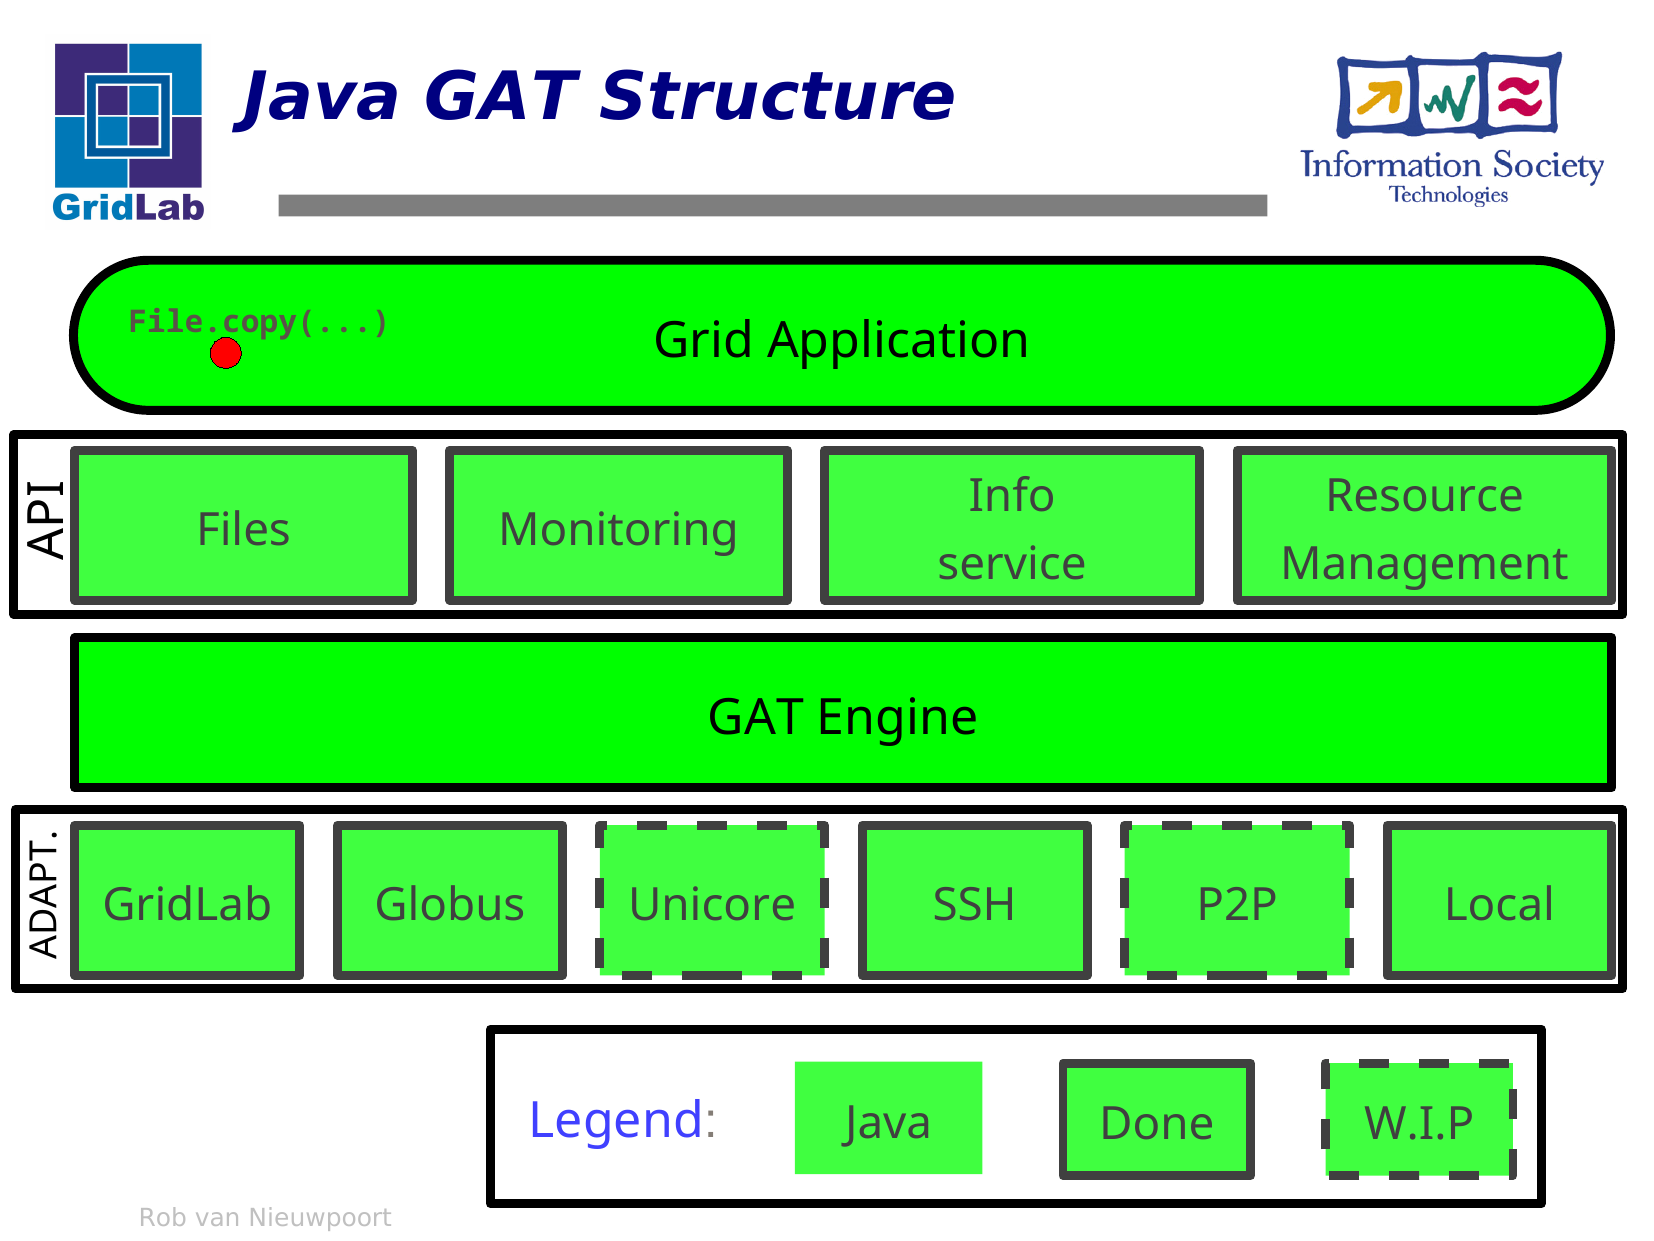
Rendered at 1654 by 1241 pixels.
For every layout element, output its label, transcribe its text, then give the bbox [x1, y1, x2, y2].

text_box [490, 1029, 1542, 1204]
text_box ADAPT. [12, 806, 83, 985]
text_box [13, 434, 1623, 615]
text_box API [4, 431, 76, 610]
picture [45, 34, 211, 230]
title Java GAT Structure [243, 0, 1280, 187]
text_box GAT Engine [74, 637, 1612, 788]
text_box [15, 809, 1623, 989]
text_box Grid Application [73, 260, 1611, 411]
text_box [210, 337, 242, 369]
picture [1293, 34, 1611, 214]
text_box File.copy(...) [128, 295, 392, 332]
